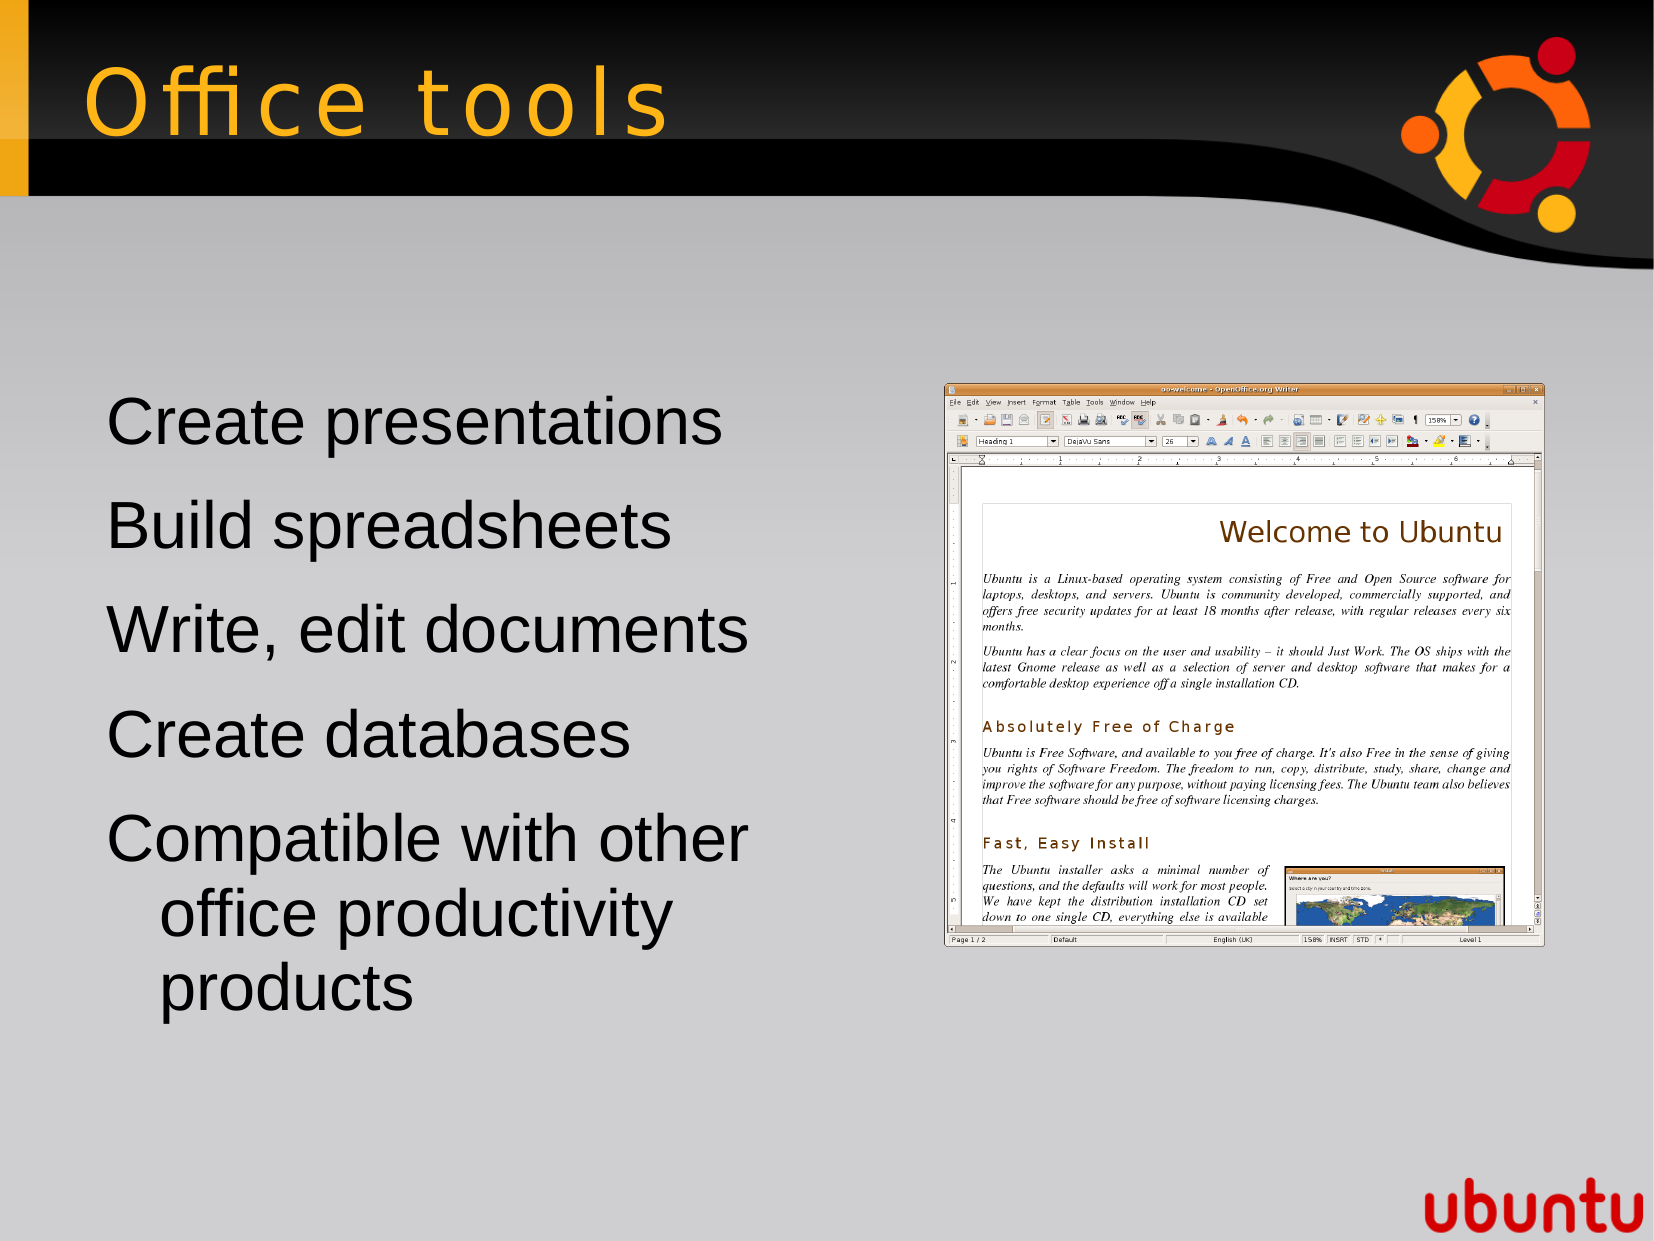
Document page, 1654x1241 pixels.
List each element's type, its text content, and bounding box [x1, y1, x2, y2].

picture [0, 0, 1654, 1241]
list Create presentations Build spreadsheets Write, edit documents Create databases Compatible with other office productivity products [88, 383, 827, 1143]
title Office tools [82, 0, 1654, 208]
